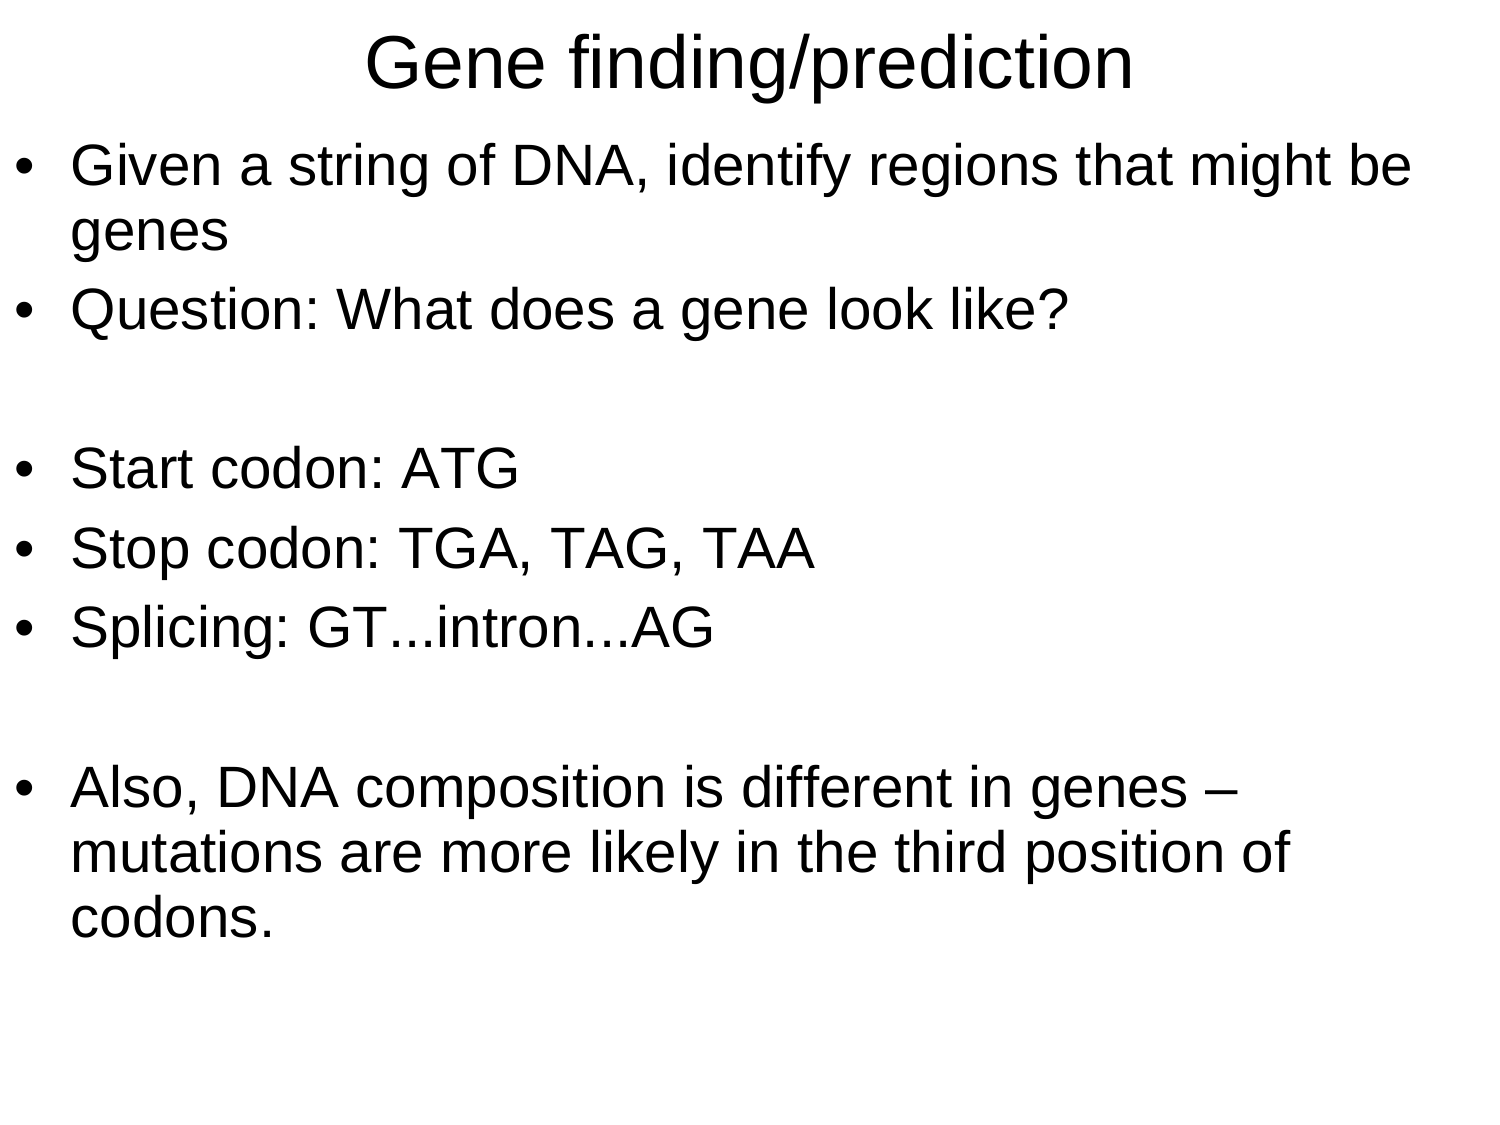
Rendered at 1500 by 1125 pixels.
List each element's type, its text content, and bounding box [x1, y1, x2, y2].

title Gene finding/prediction [0, 12, 1500, 113]
list Given a string of DNA, identify regions that might be genes Question: What does a gene look like? Start codon: ATG Stop codon: TGA, TAG, TAA Splicing: GT...intron...AG Also, DNA composition is different in genes – mutations are more likely in the third position of codons. [0, 124, 1500, 1125]
